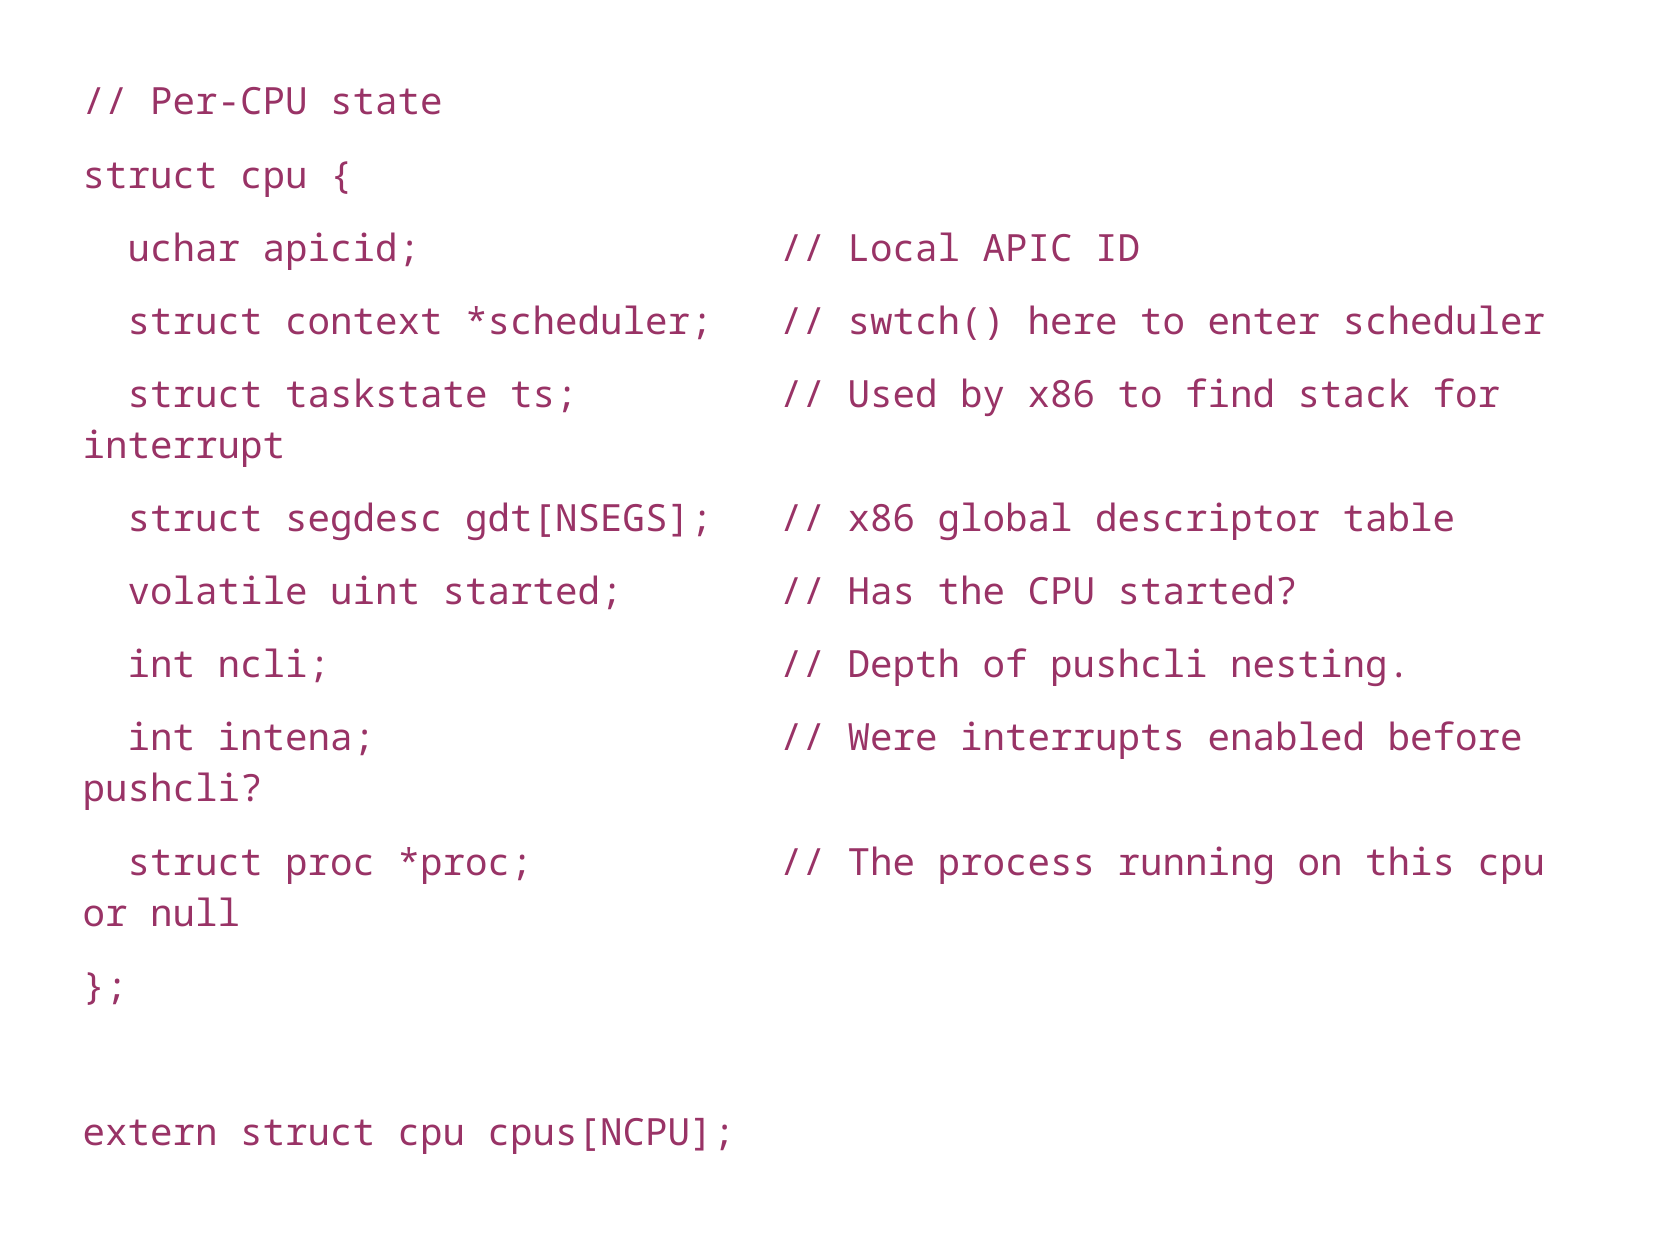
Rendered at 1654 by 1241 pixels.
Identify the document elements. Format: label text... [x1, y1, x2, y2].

list // Per-CPU state struct cpu { uchar apicid; // Local APIC ID struct context *scheduler; // swtch() here to enter scheduler struct taskstate ts; // Used by x86 to find stack for interrupt struct segdesc gdt[NSEGS]; // x86 global descriptor table volatile uint started; // Has the CPU started? int ncli; // Depth of pushcli nesting. int intena; // Were interrupts enabled before pushcli? struct proc *proc; // The process running on this cpu or null }; extern struct cpu cpus[NCPU]; [82, 75, 1571, 1163]
